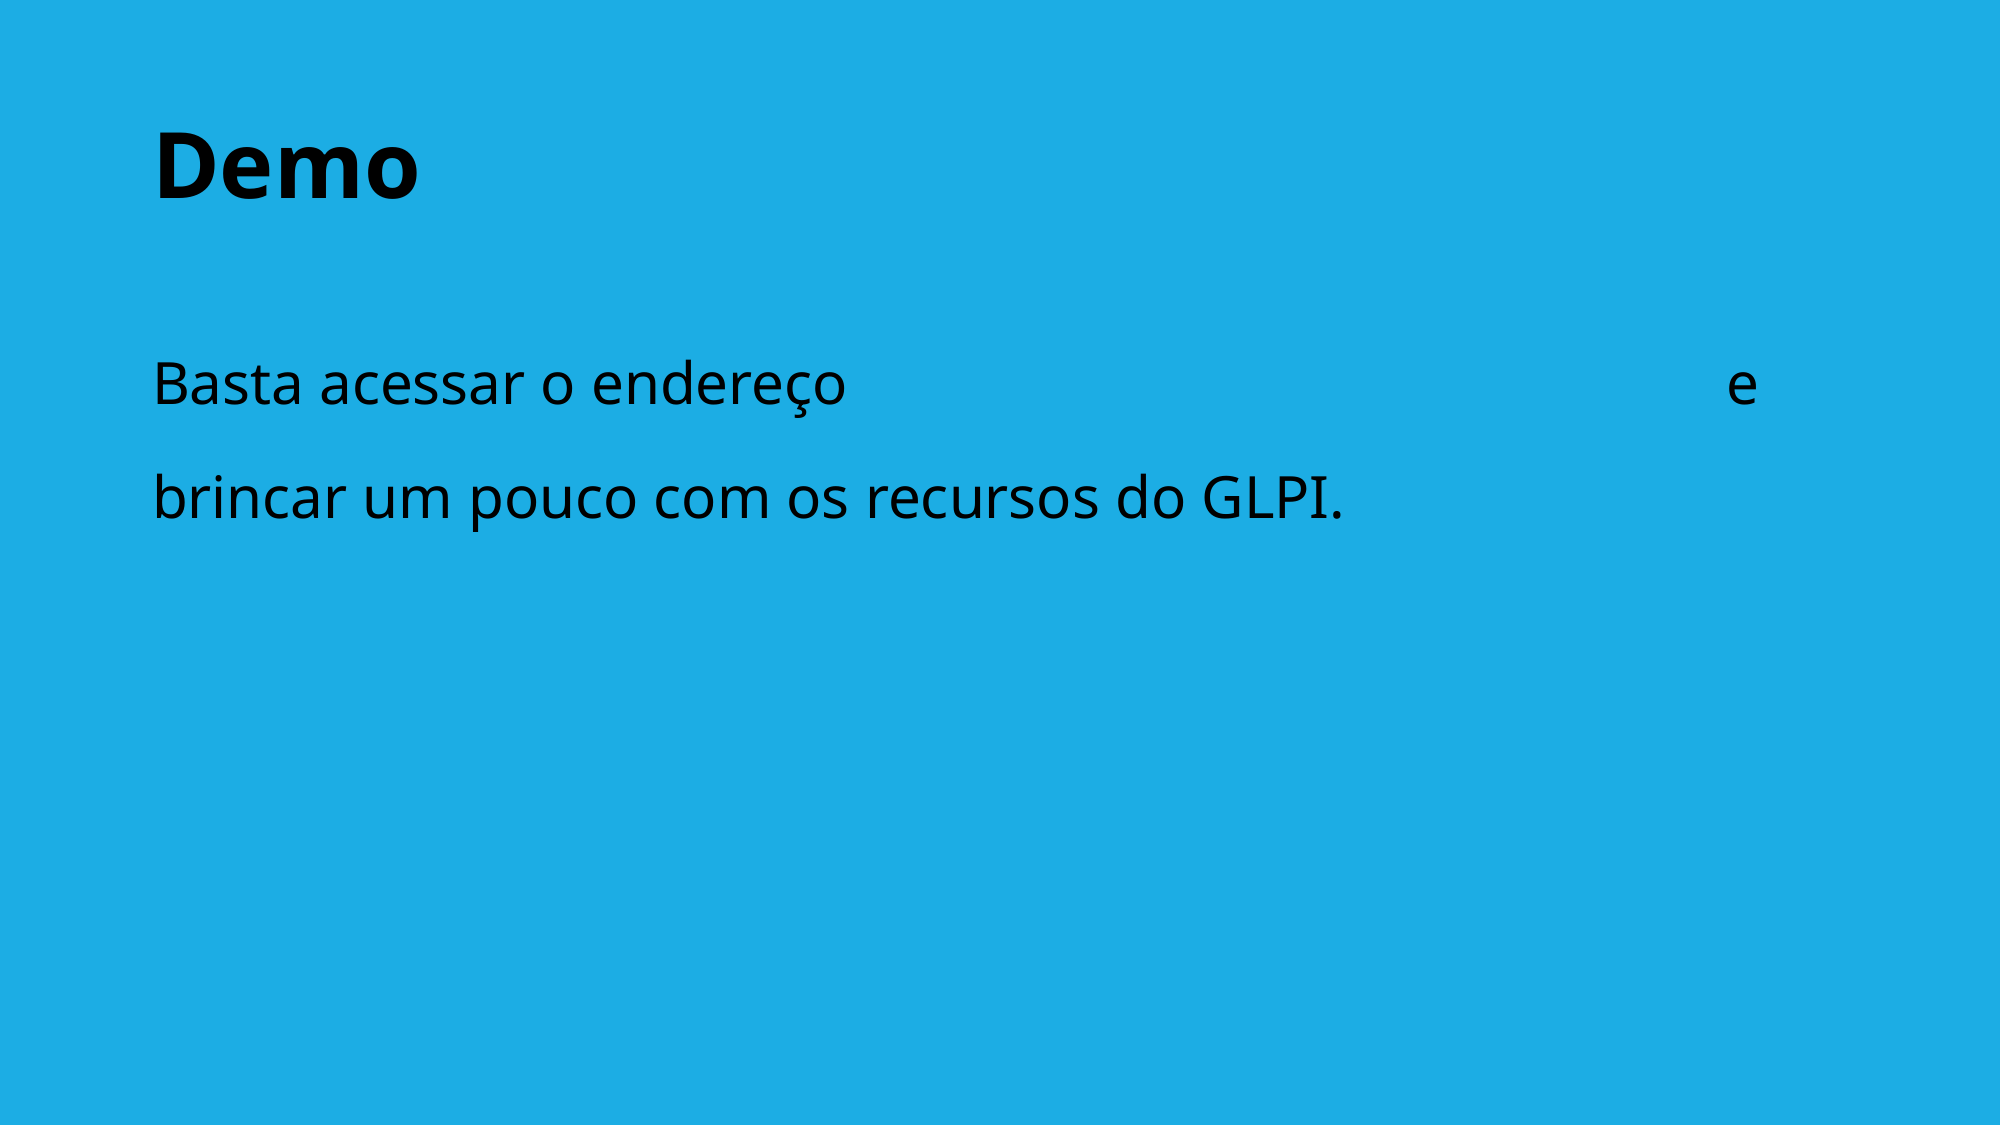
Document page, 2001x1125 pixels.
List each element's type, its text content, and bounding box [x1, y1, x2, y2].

text_box Basta acessar o endereço https://demo.glpi-project.org e brincar um pouco com os recursos do GLPI. [137, 299, 1862, 1013]
text_box Demo [137, 60, 1862, 277]
